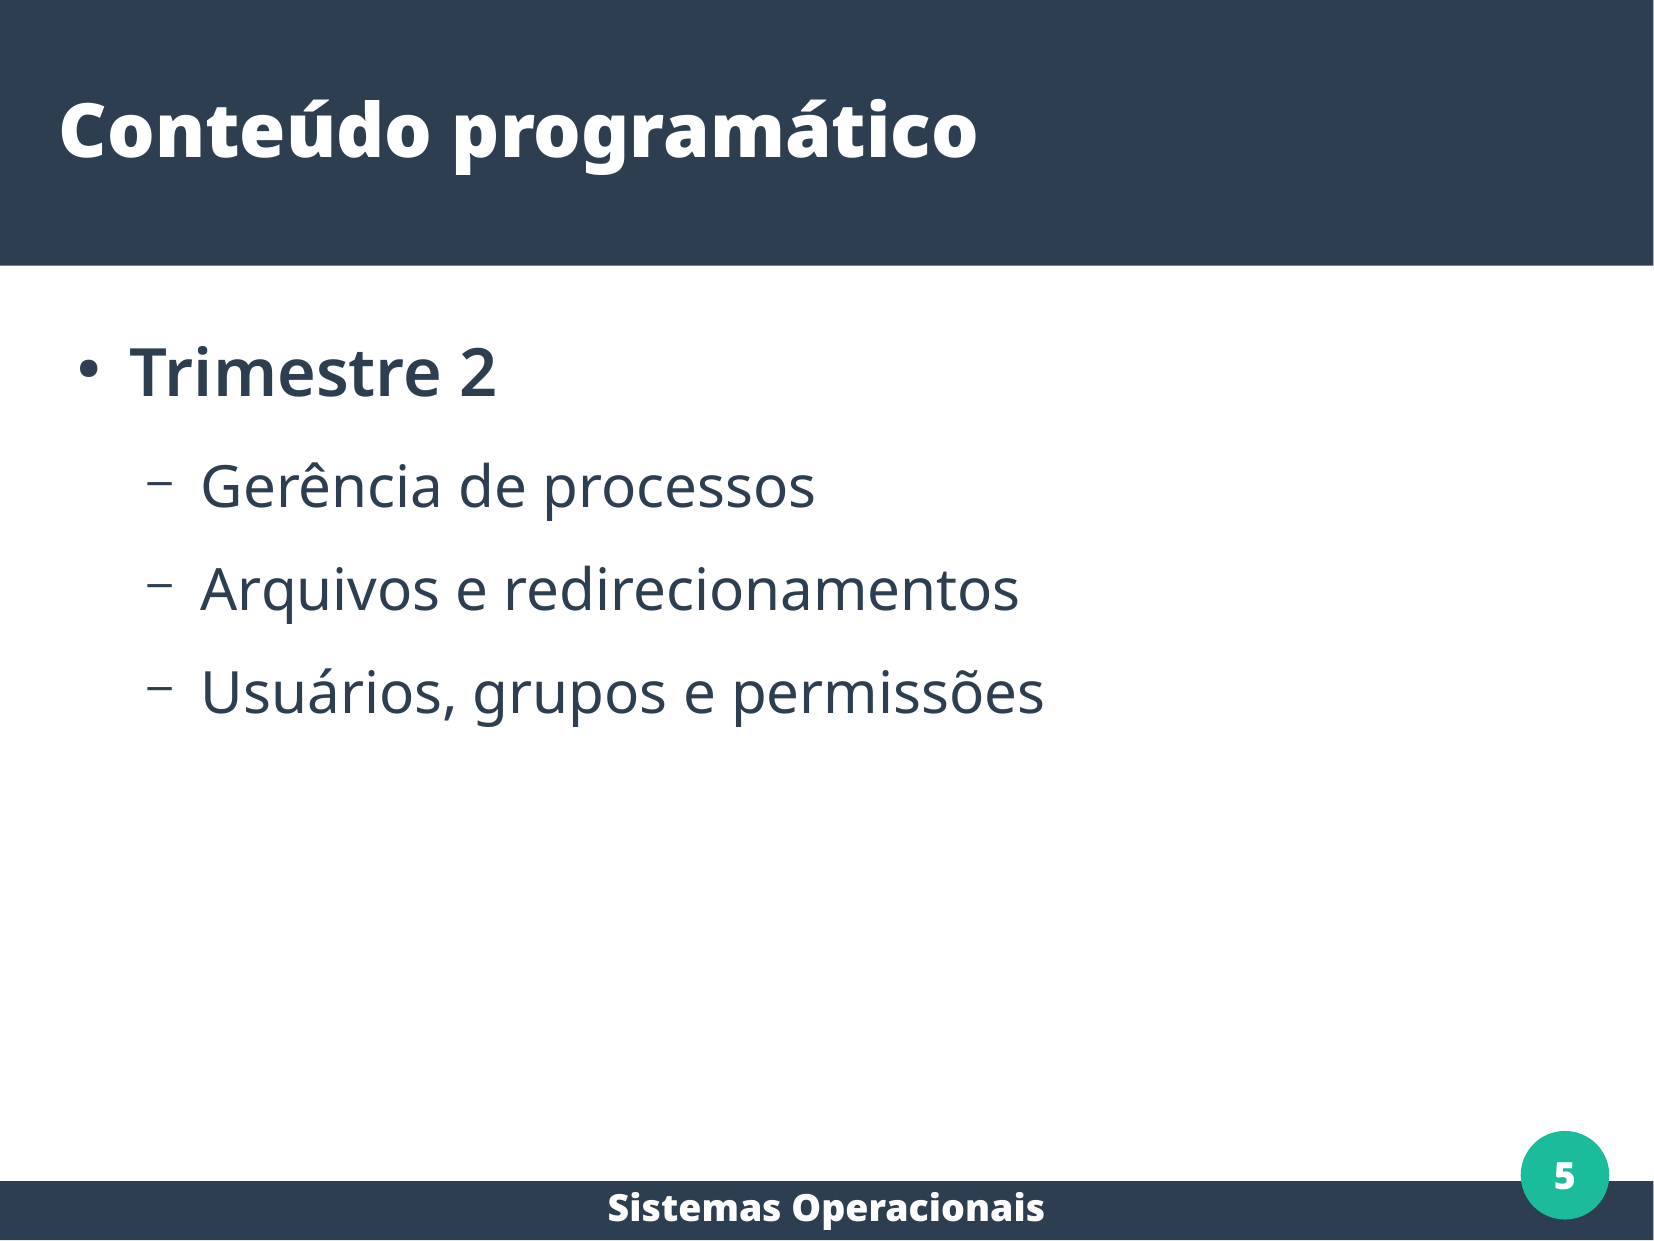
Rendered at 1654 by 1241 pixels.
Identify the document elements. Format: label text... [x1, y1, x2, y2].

list Trimestre 2 Gerência de processos Arquivos e redirecionamentos Usuários, grupos e permissões [59, 324, 1595, 1152]
title Conteúdo programático [59, 49, 1595, 207]
